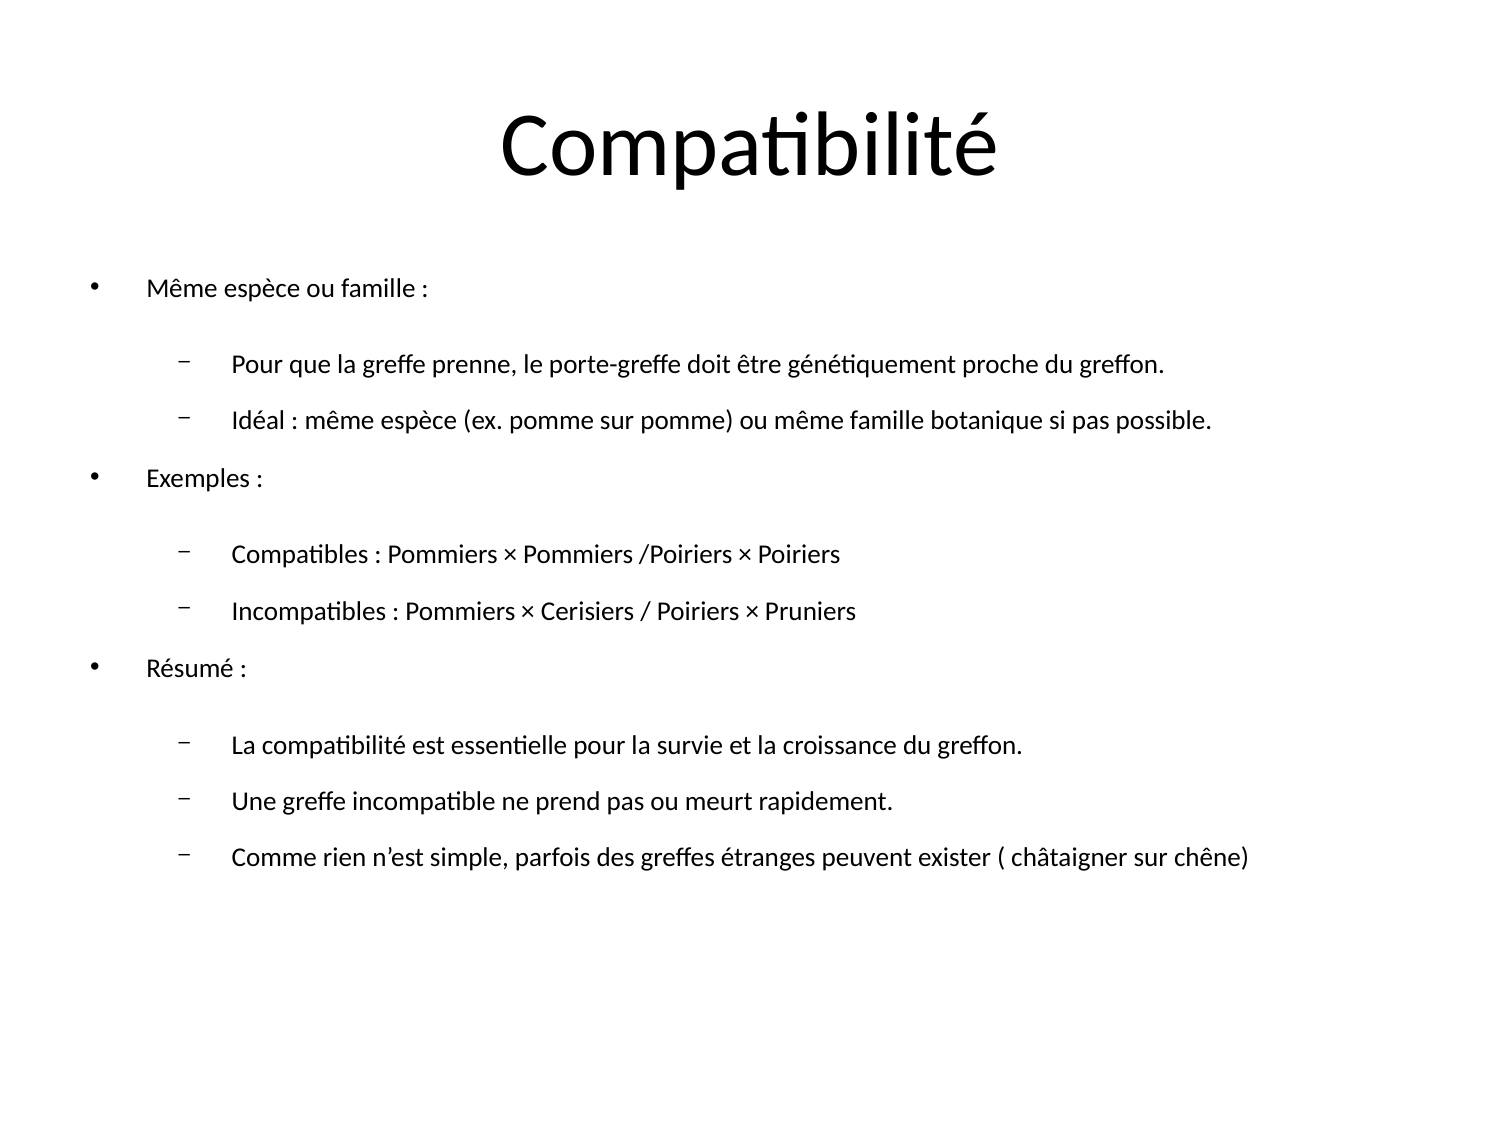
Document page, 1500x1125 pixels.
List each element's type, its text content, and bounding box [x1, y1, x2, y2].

list Même espèce ou famille : Pour que la greffe prenne, le porte-greffe doit être génétiquement proche du greffon. Idéal : même espèce (ex. pomme sur pomme) ou même famille botanique si pas possible. Exemples : Compatibles : Pommiers × Pommiers /Poiriers × Poiriers Incompatibles : Pommiers × Cerisiers / Poiriers × Pruniers Résumé : La compatibilité est essentielle pour la survie et la croissance du greffon. Une greffe incompatible ne prend pas ou meurt rapidement. Comme rien n’est simple, parfois des greffes étranges peuvent exister ( châtaigner sur chêne) [75, 262, 1425, 1005]
title Compatibilité [75, 45, 1425, 233]
